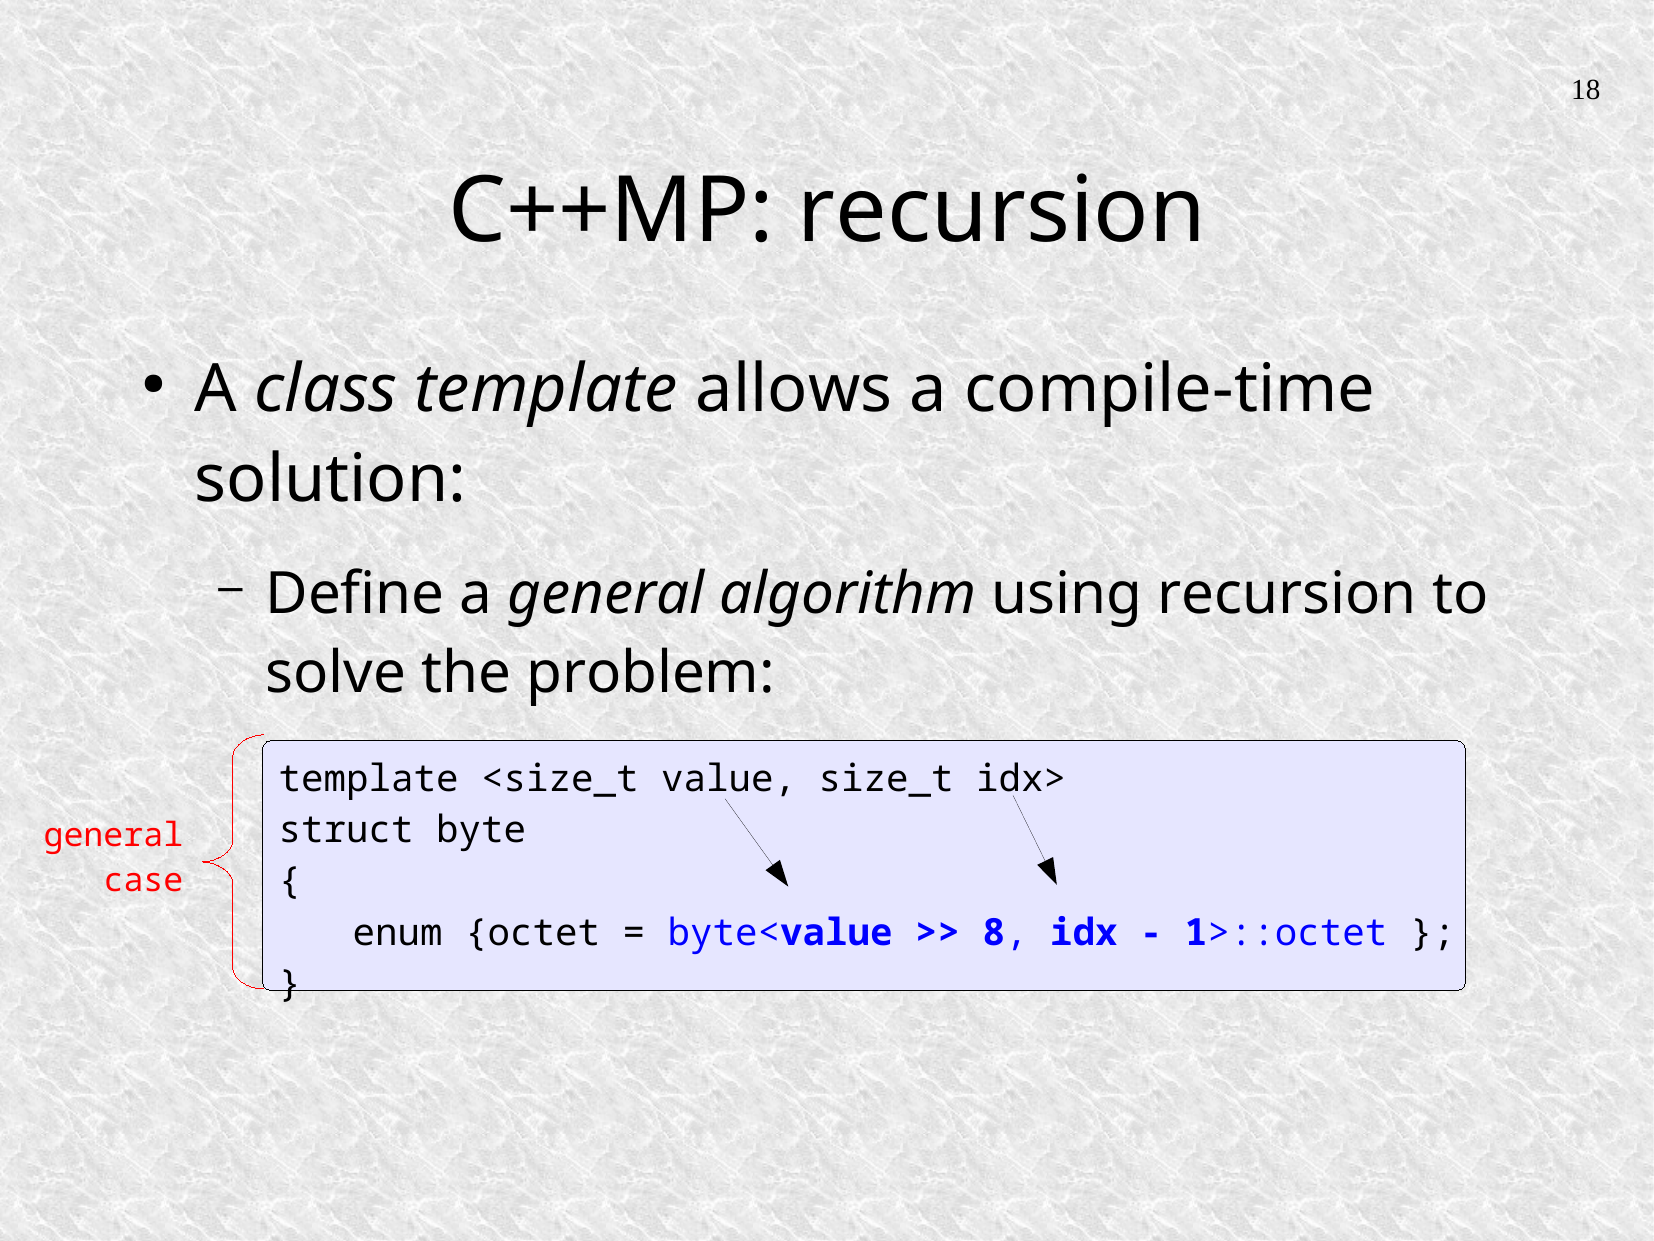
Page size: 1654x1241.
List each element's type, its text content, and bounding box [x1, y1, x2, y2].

picture [0, 0, 1654, 1241]
title C++MP: recursion [121, 102, 1534, 310]
list A class template allows a compile-time solution: Define a general algorithm using recursion to solve the problem: [123, 339, 1536, 1147]
text_box general case [43, 810, 184, 889]
text_box template <size_t value, size_t idx> struct byte { enum {octet = byte<value >> 8, idx - 1>::octet }; } [278, 751, 1456, 1058]
